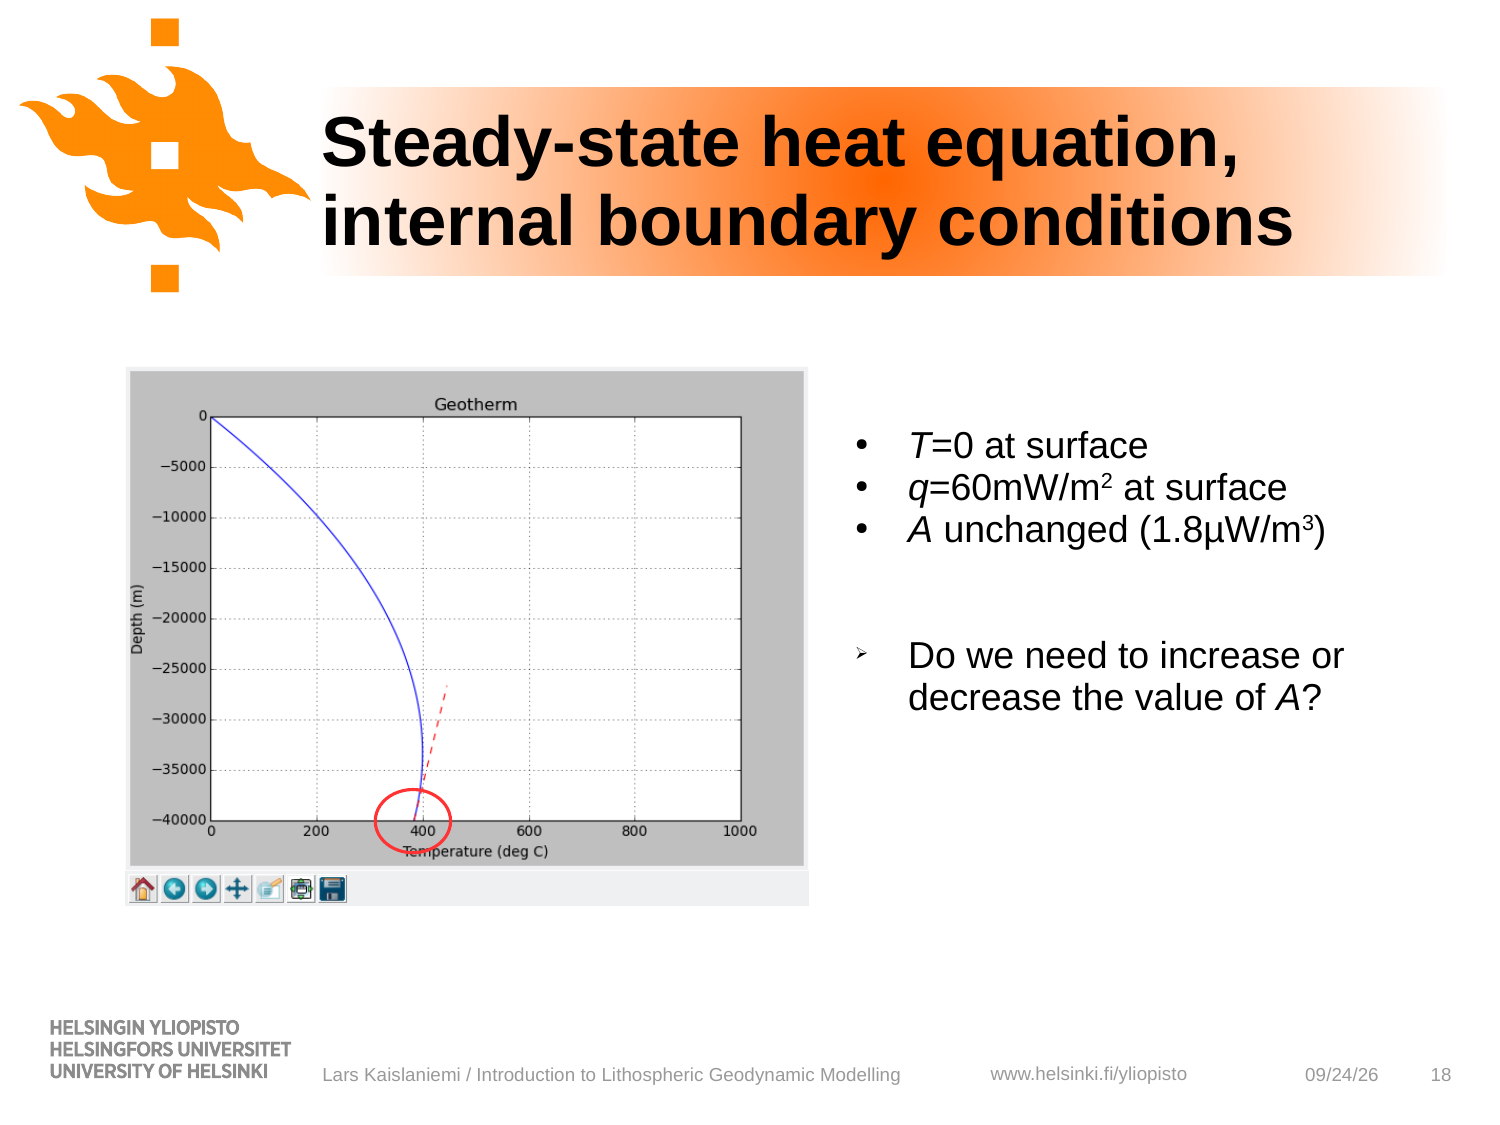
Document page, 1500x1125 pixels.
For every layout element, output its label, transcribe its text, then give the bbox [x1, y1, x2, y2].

title Steady-state heat equation, internal boundary conditions [321, 87, 1447, 276]
picture [125, 366, 809, 906]
picture [0, 0, 337, 318]
text_box T=0 at surface q=60mW/m2 at surface A unchanged (1.8µW/m3) Do we need to increase or decrease the value of A? [751, 417, 1479, 832]
picture [32, 1001, 309, 1096]
